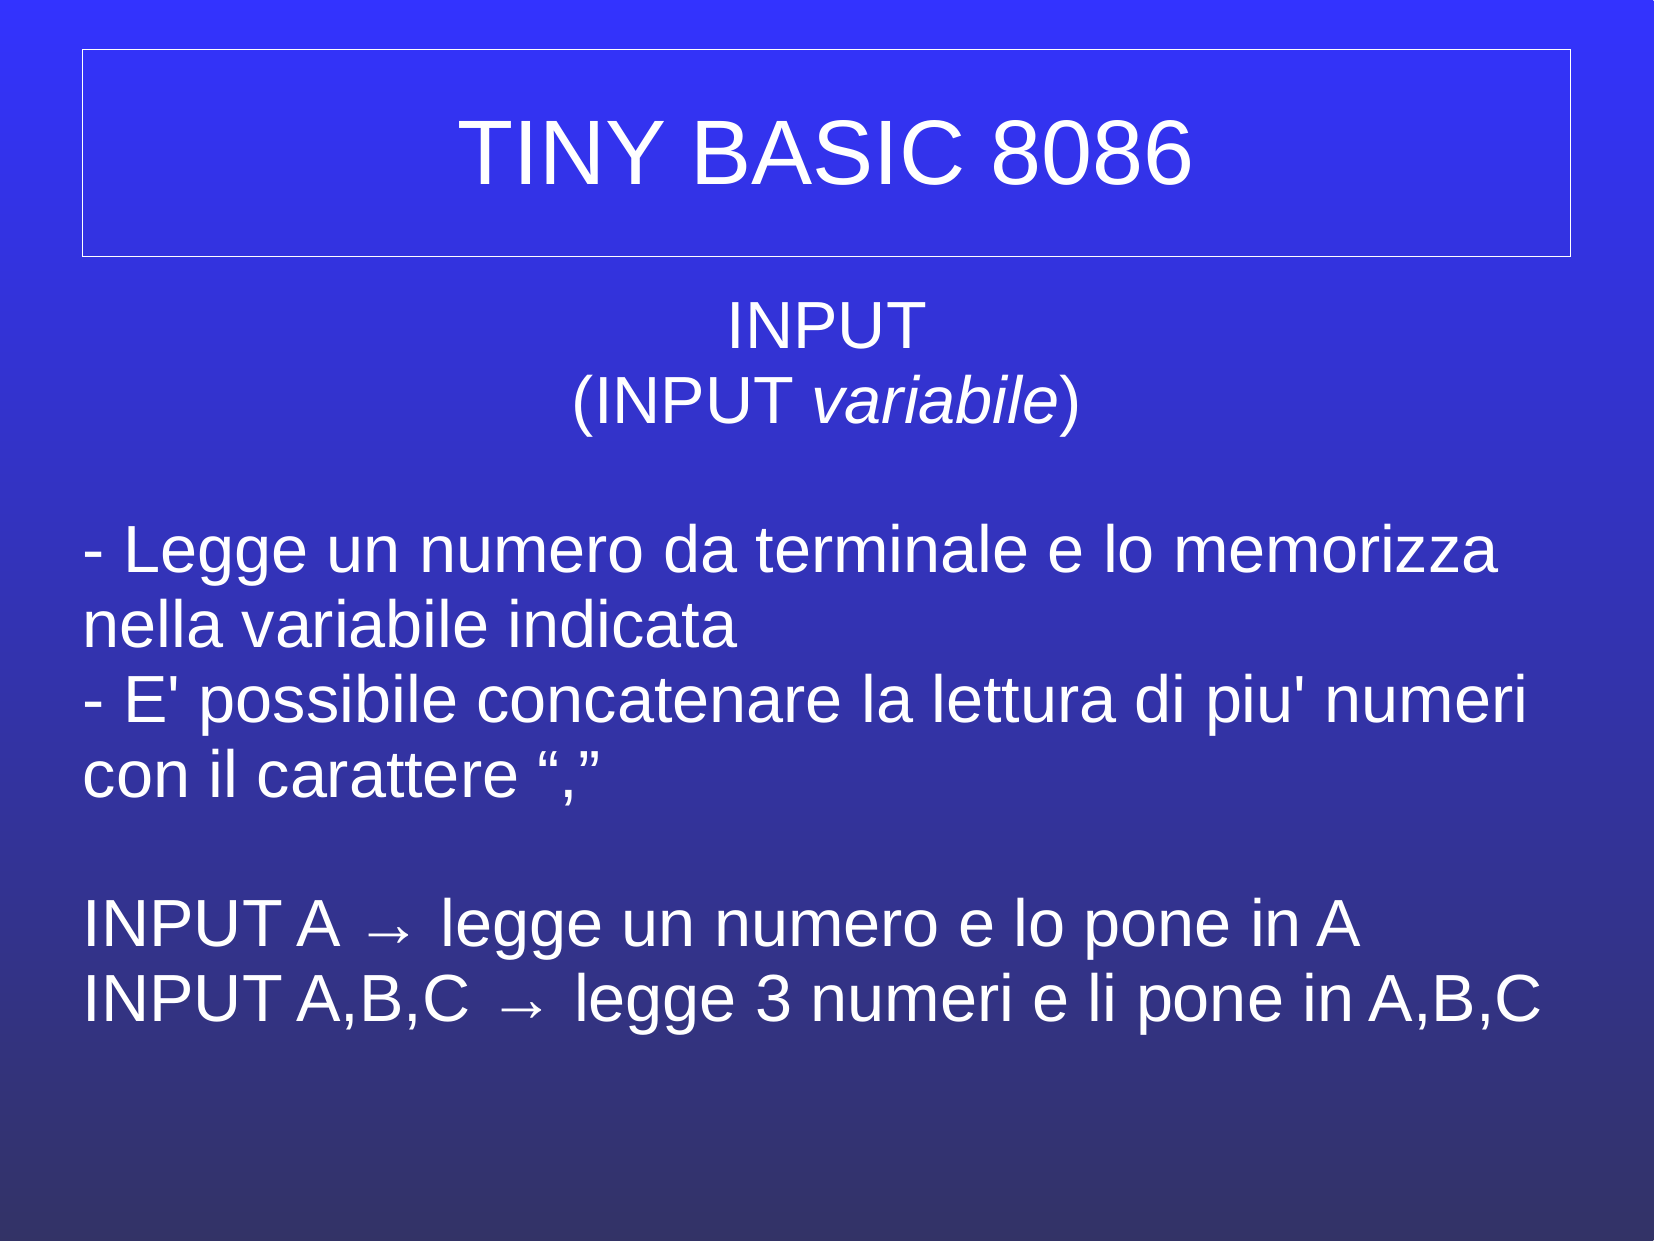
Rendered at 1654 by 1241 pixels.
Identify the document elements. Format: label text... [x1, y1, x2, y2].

subtitle INPUT (INPUT variabile) - Legge un numero da terminale e lo memorizza nella variabile indicata - E' possibile concatenare la lettura di piu' numeri con il carattere “,” INPUT A → legge un numero e lo pone in A INPUT A,B,C → legge 3 numeri e li pone in A,B,C [82, 288, 1571, 1111]
title TINY BASIC 8086 [82, 49, 1571, 257]
